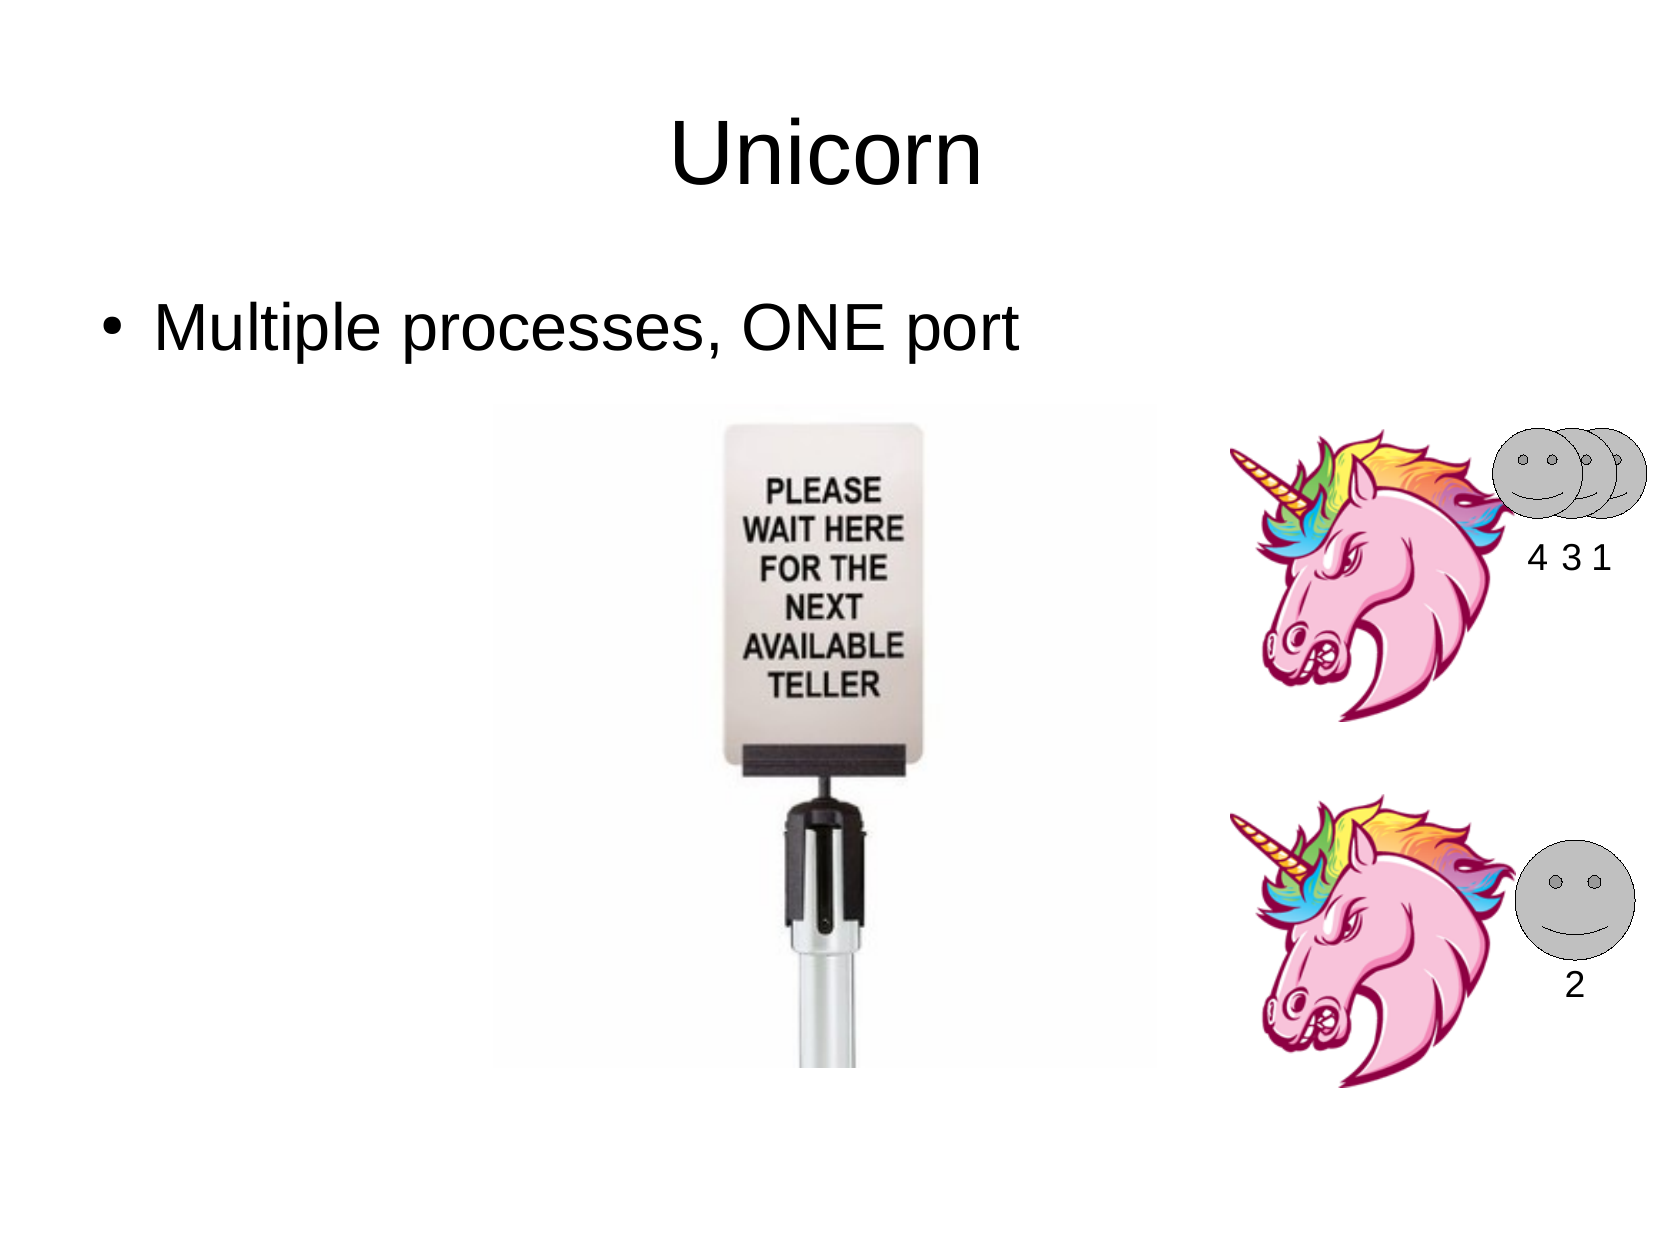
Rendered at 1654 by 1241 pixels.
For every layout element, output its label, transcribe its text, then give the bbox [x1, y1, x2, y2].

text_box 3 [1555, 428, 1617, 519]
picture [1230, 429, 1516, 722]
title Unicorn [82, 49, 1571, 257]
picture [1230, 794, 1516, 1088]
text_box 4 [1492, 428, 1583, 519]
text_box 1 [1587, 428, 1647, 519]
text_box 2 [1515, 840, 1636, 961]
list Multiple processes, ONE port [82, 290, 1571, 1109]
